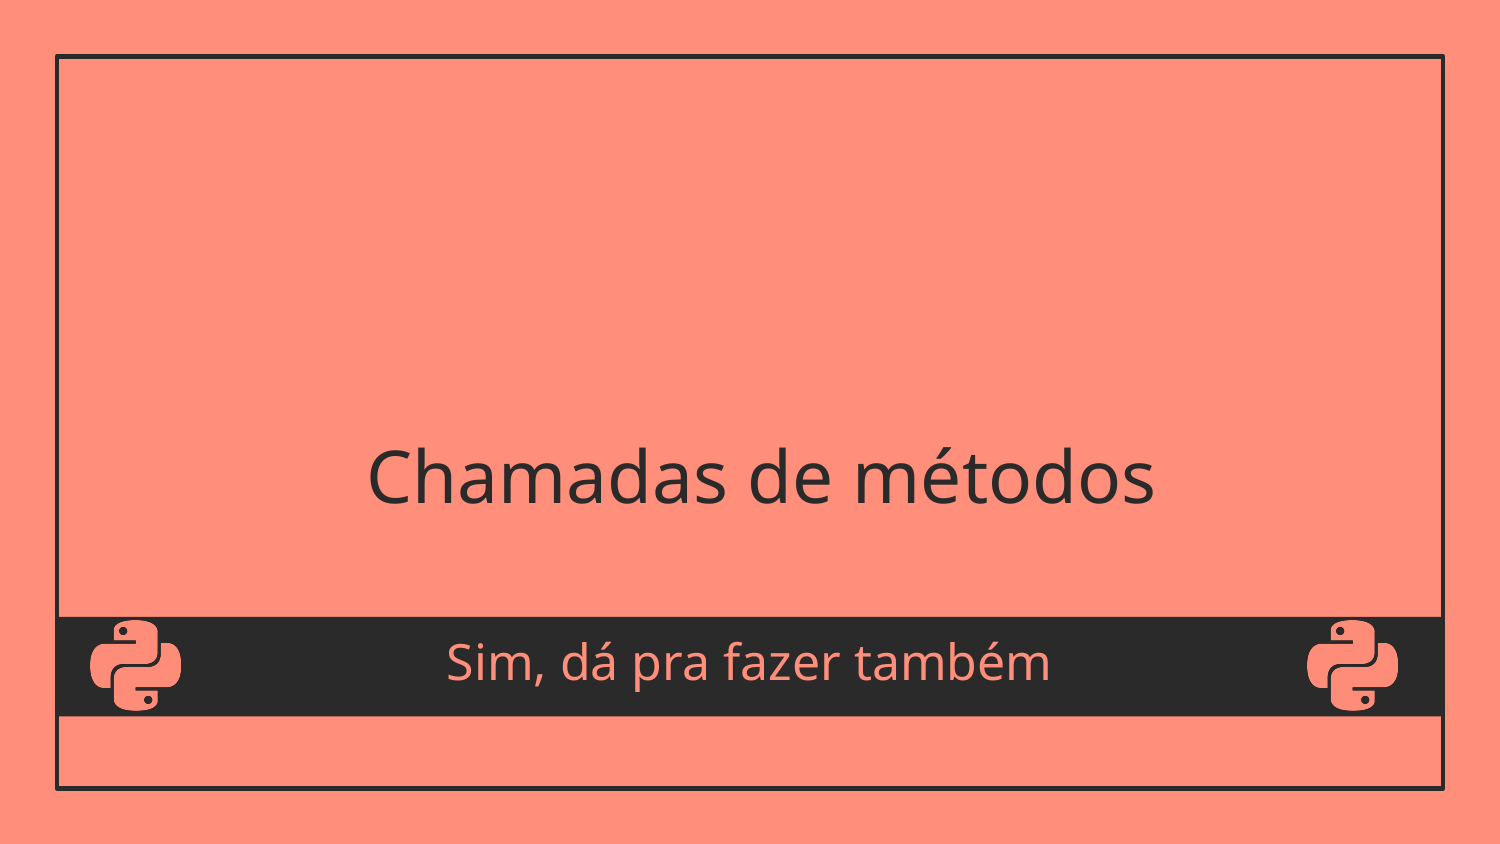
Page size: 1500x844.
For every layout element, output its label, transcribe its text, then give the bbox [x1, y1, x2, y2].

picture [90, 620, 181, 711]
title Sim, dá pra fazer também [386, 615, 1114, 716]
picture [1307, 620, 1398, 711]
subtitle Chamadas de métodos [281, 351, 1243, 534]
